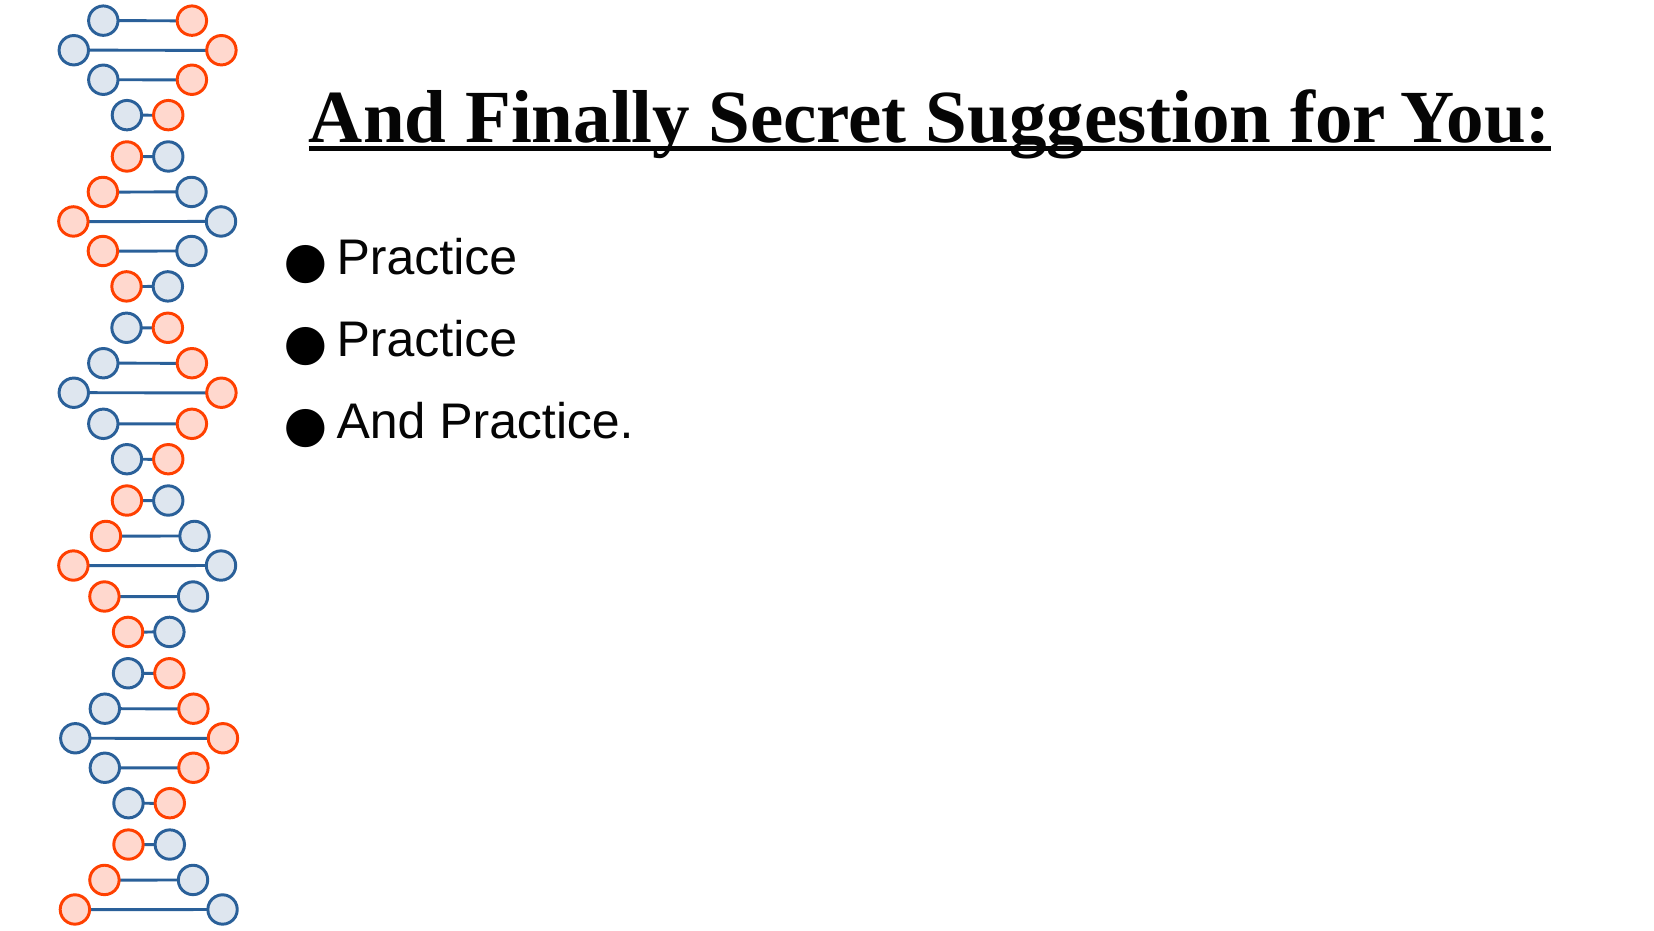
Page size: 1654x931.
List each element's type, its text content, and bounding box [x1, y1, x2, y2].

text_box And Finally Secret Suggestion for You: [265, 35, 1595, 189]
text_box Practice Practice And Practice. [265, 224, 1595, 764]
